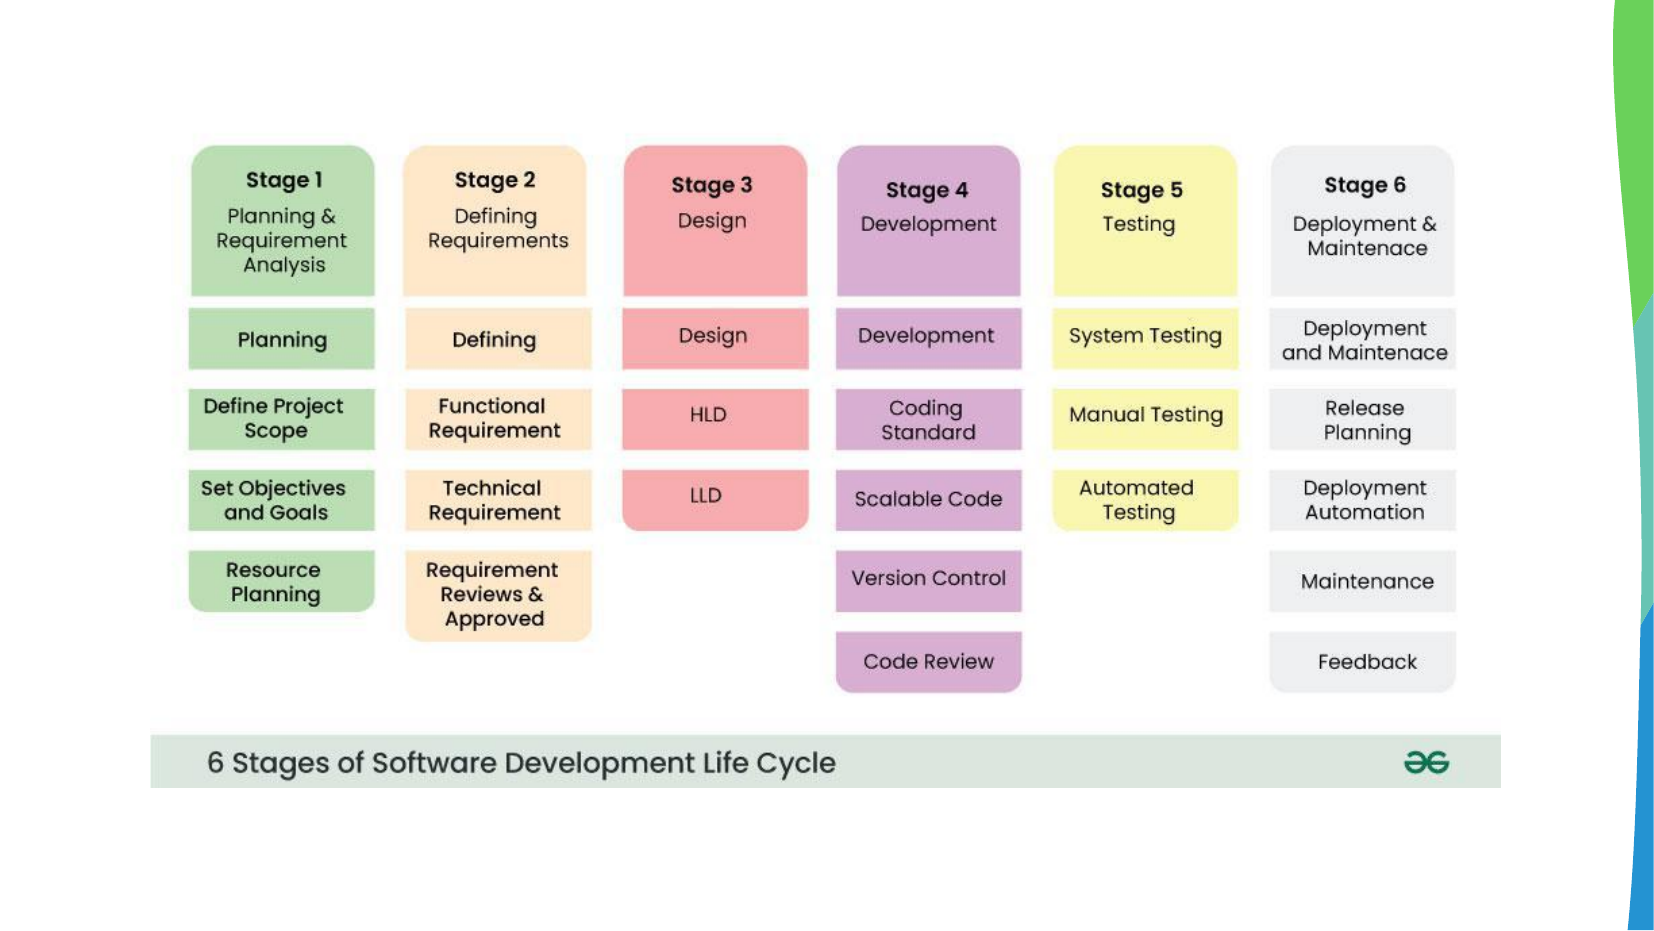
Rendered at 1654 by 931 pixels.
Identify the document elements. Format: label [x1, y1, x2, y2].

picture [150, 112, 1501, 788]
